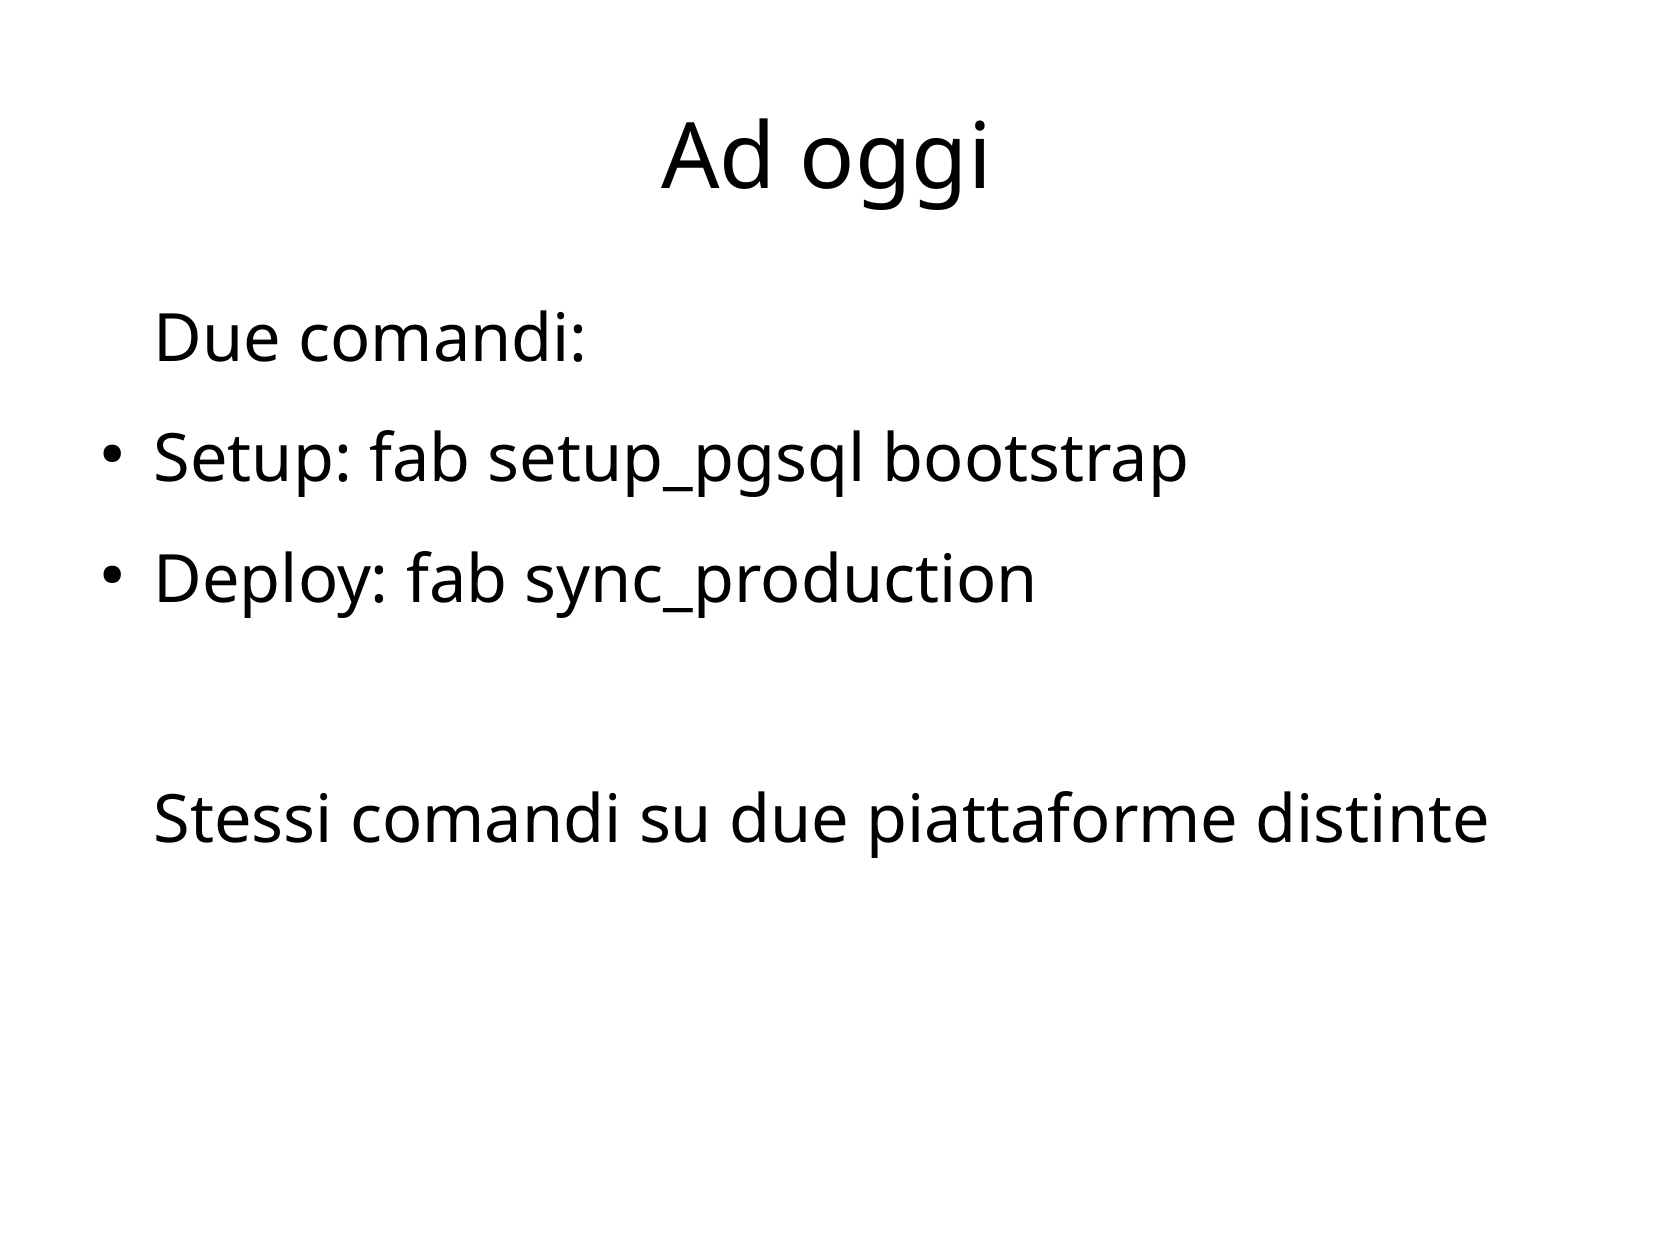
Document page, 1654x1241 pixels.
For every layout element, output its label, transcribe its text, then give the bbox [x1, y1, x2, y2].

list Due comandi: Setup: fab setup_pgsql bootstrap Deploy: fab sync_production Stessi comandi su due piattaforme distinte [82, 290, 1571, 1010]
title Ad oggi [82, 49, 1571, 257]
